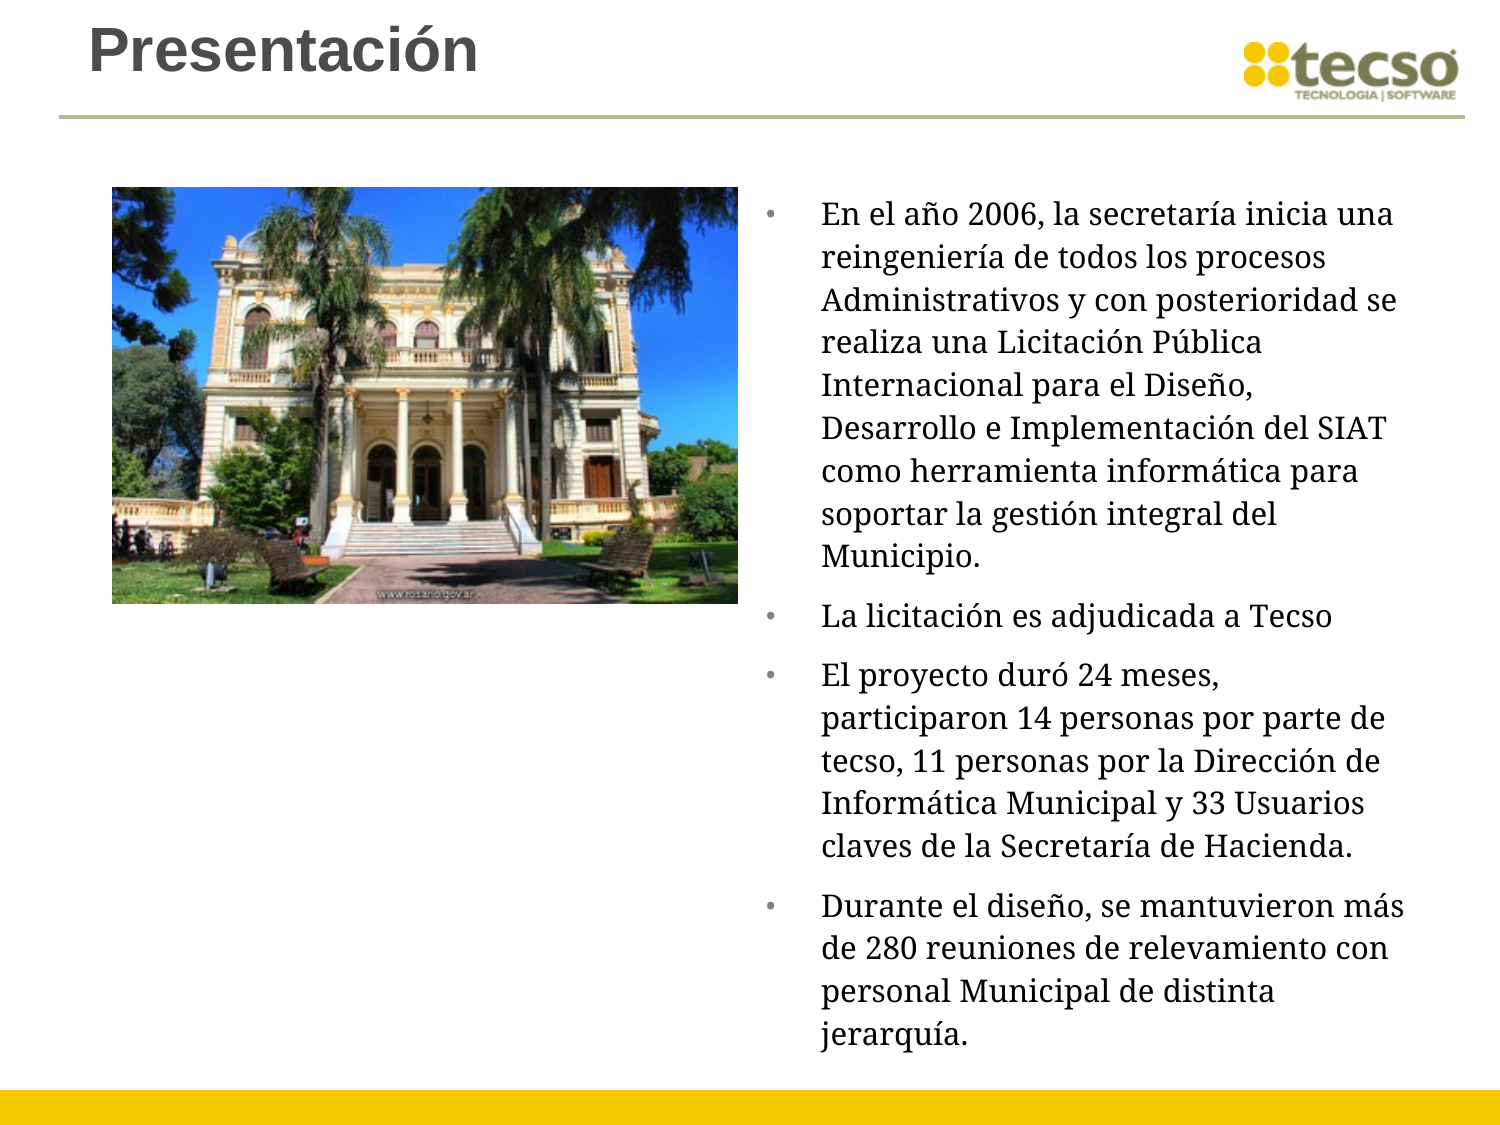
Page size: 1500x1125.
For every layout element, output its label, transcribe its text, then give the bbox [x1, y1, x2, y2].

list En el año 2006, la secretaría inicia una reingeniería de todos los procesos Administrativos y con posterioridad se realiza una Licitación Pública Internacional para el Diseño, Desarrollo e Implementación del SIAT como herramienta informática para soportar la gestión integral del Municipio. La licitación es adjudicada a Tecso El proyecto duró 24 meses, participaron 14 personas por parte de tecso, 11 personas por la Dirección de Informática Municipal y 33 Usuarios claves de la Secretaría de Hacienda. Durante el diseño, se mantuvieron más de 280 reuniones de relevamiento con personal Municipal de distinta jerarquía. [750, 184, 1426, 1013]
picture [112, 187, 738, 604]
picture [1244, 42, 1459, 102]
title Presentación [73, 6, 1238, 211]
